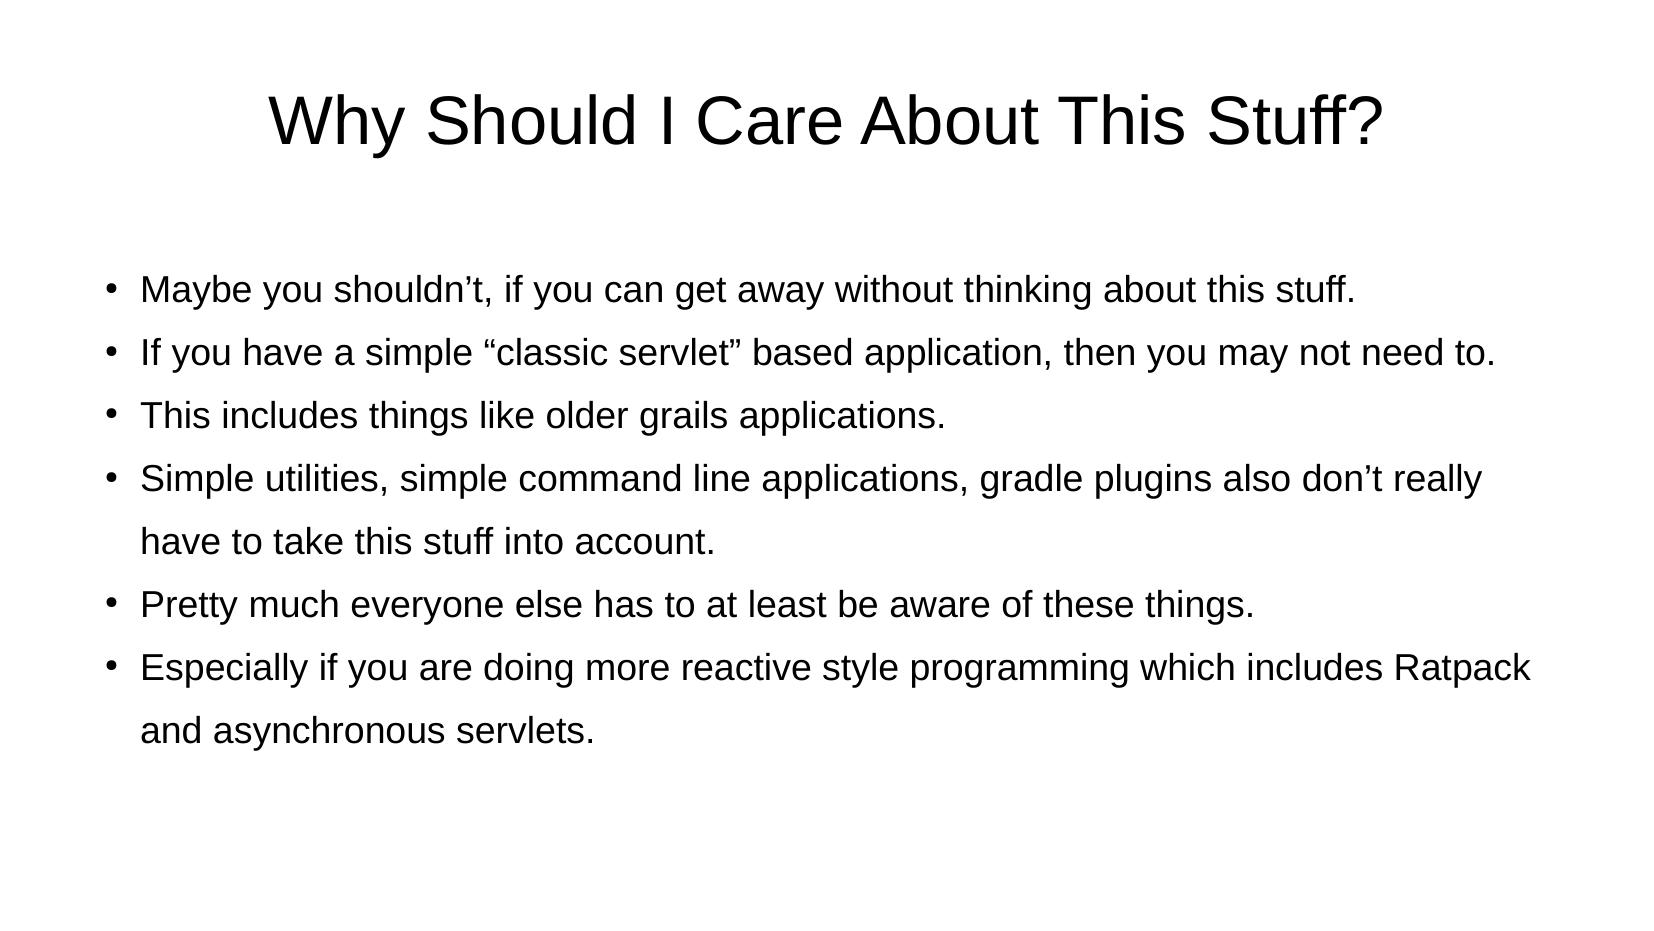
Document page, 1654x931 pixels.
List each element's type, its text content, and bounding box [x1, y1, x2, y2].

title Why Should I Care About This Stuff? [82, 42, 1571, 199]
text_box Maybe you shouldn’t, if you can get away without thinking about this stuff. If you have a simple “classic servlet” based application, then you may not need to. This includes things like older grails applications. Simple utilities, simple command line applications, gradle plugins also don’t really have to take this stuff into account. Pretty much everyone else has to at least be aware of these things. Especially if you are doing more reactive style programming which includes Ratpack and asynchronous servlets. [90, 240, 1561, 777]
